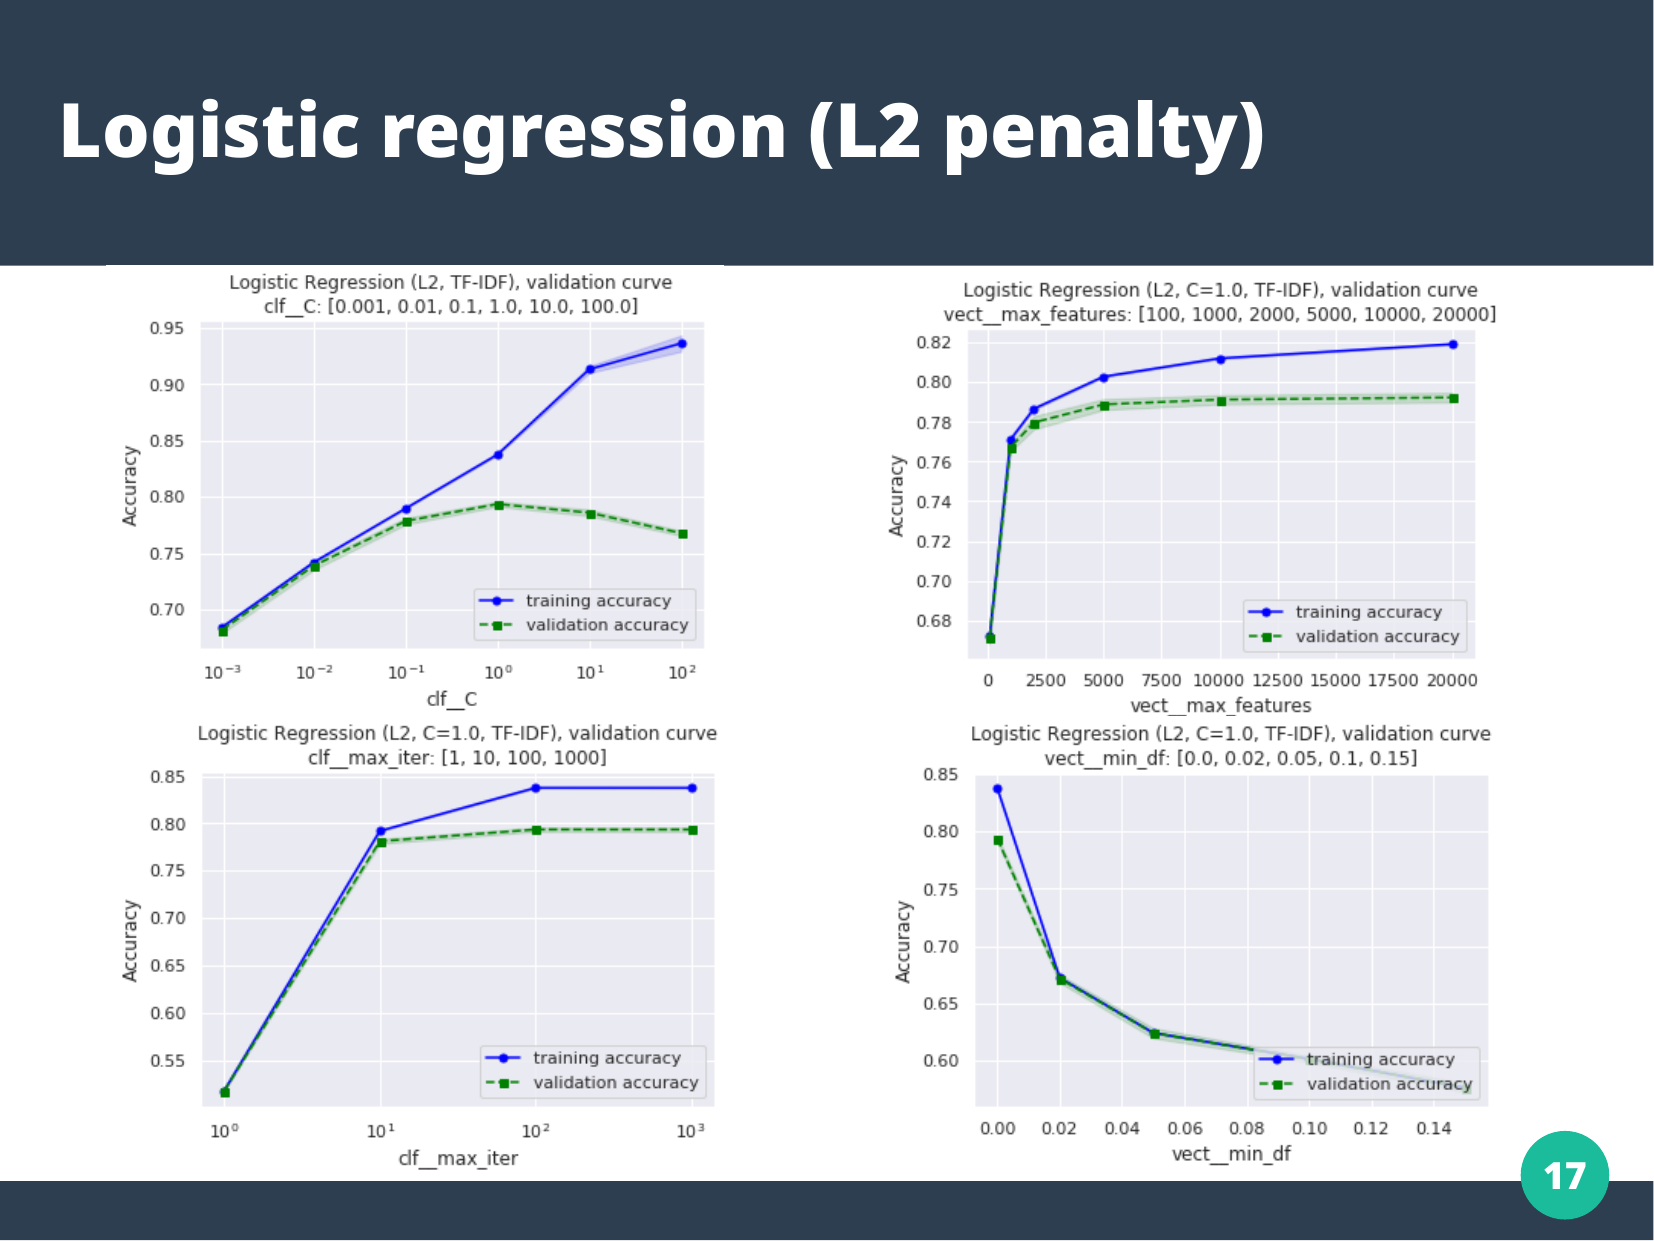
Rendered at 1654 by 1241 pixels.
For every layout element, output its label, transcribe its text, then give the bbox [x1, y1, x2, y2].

picture [106, 265, 724, 1176]
title Logistic regression (L2 penalty) [59, 49, 1595, 207]
picture [874, 271, 1512, 1170]
